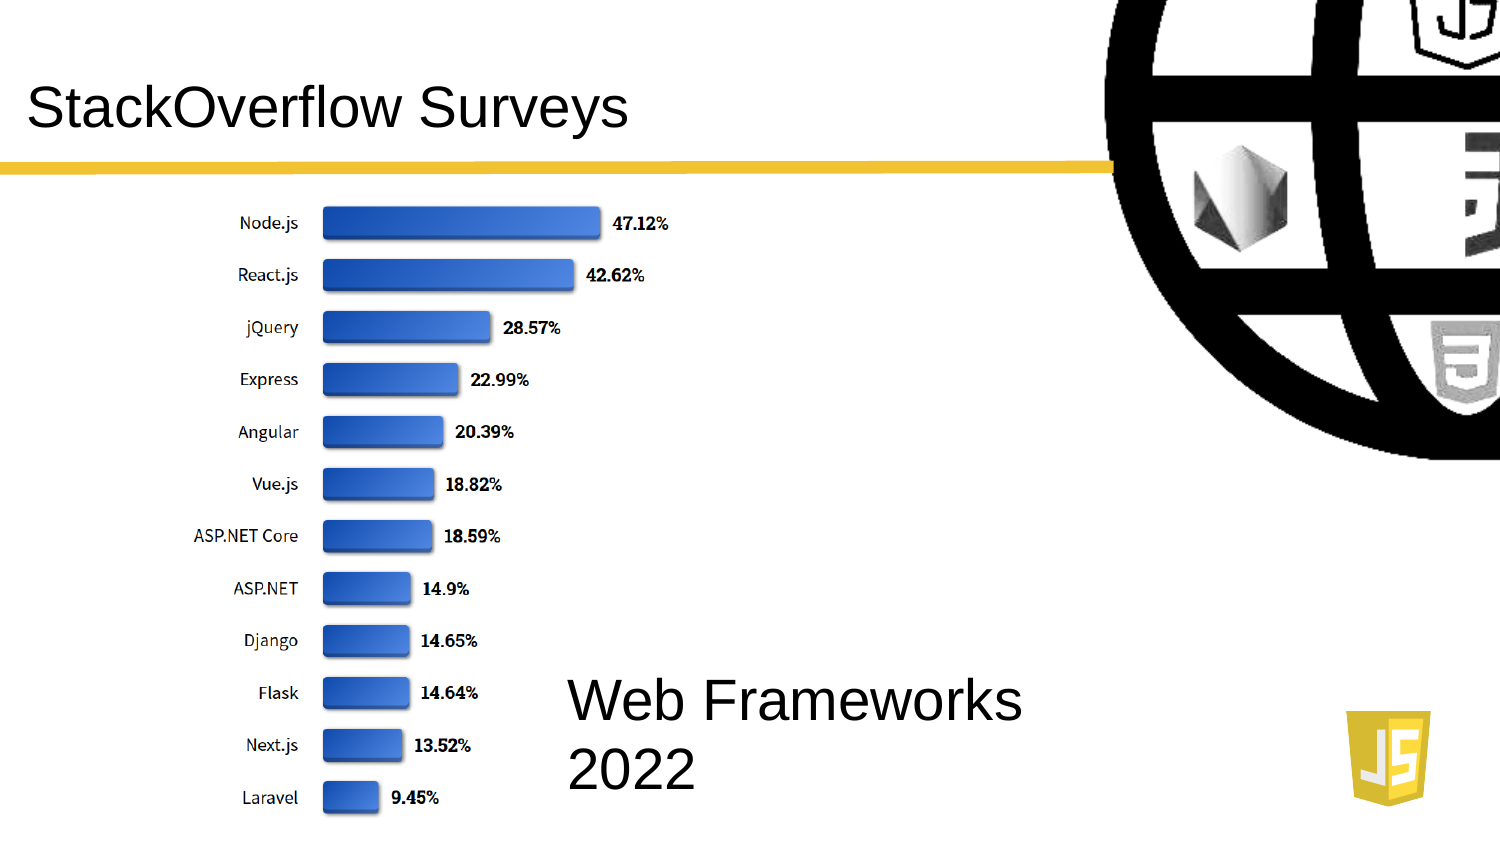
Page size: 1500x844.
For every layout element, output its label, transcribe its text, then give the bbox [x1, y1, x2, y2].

picture [174, 179, 699, 823]
text_box Web Frameworks 2022 [552, 654, 1134, 807]
picture [1078, 0, 1500, 532]
text_box StackOverflow Surveys [11, 15, 1489, 193]
picture [1346, 711, 1431, 807]
